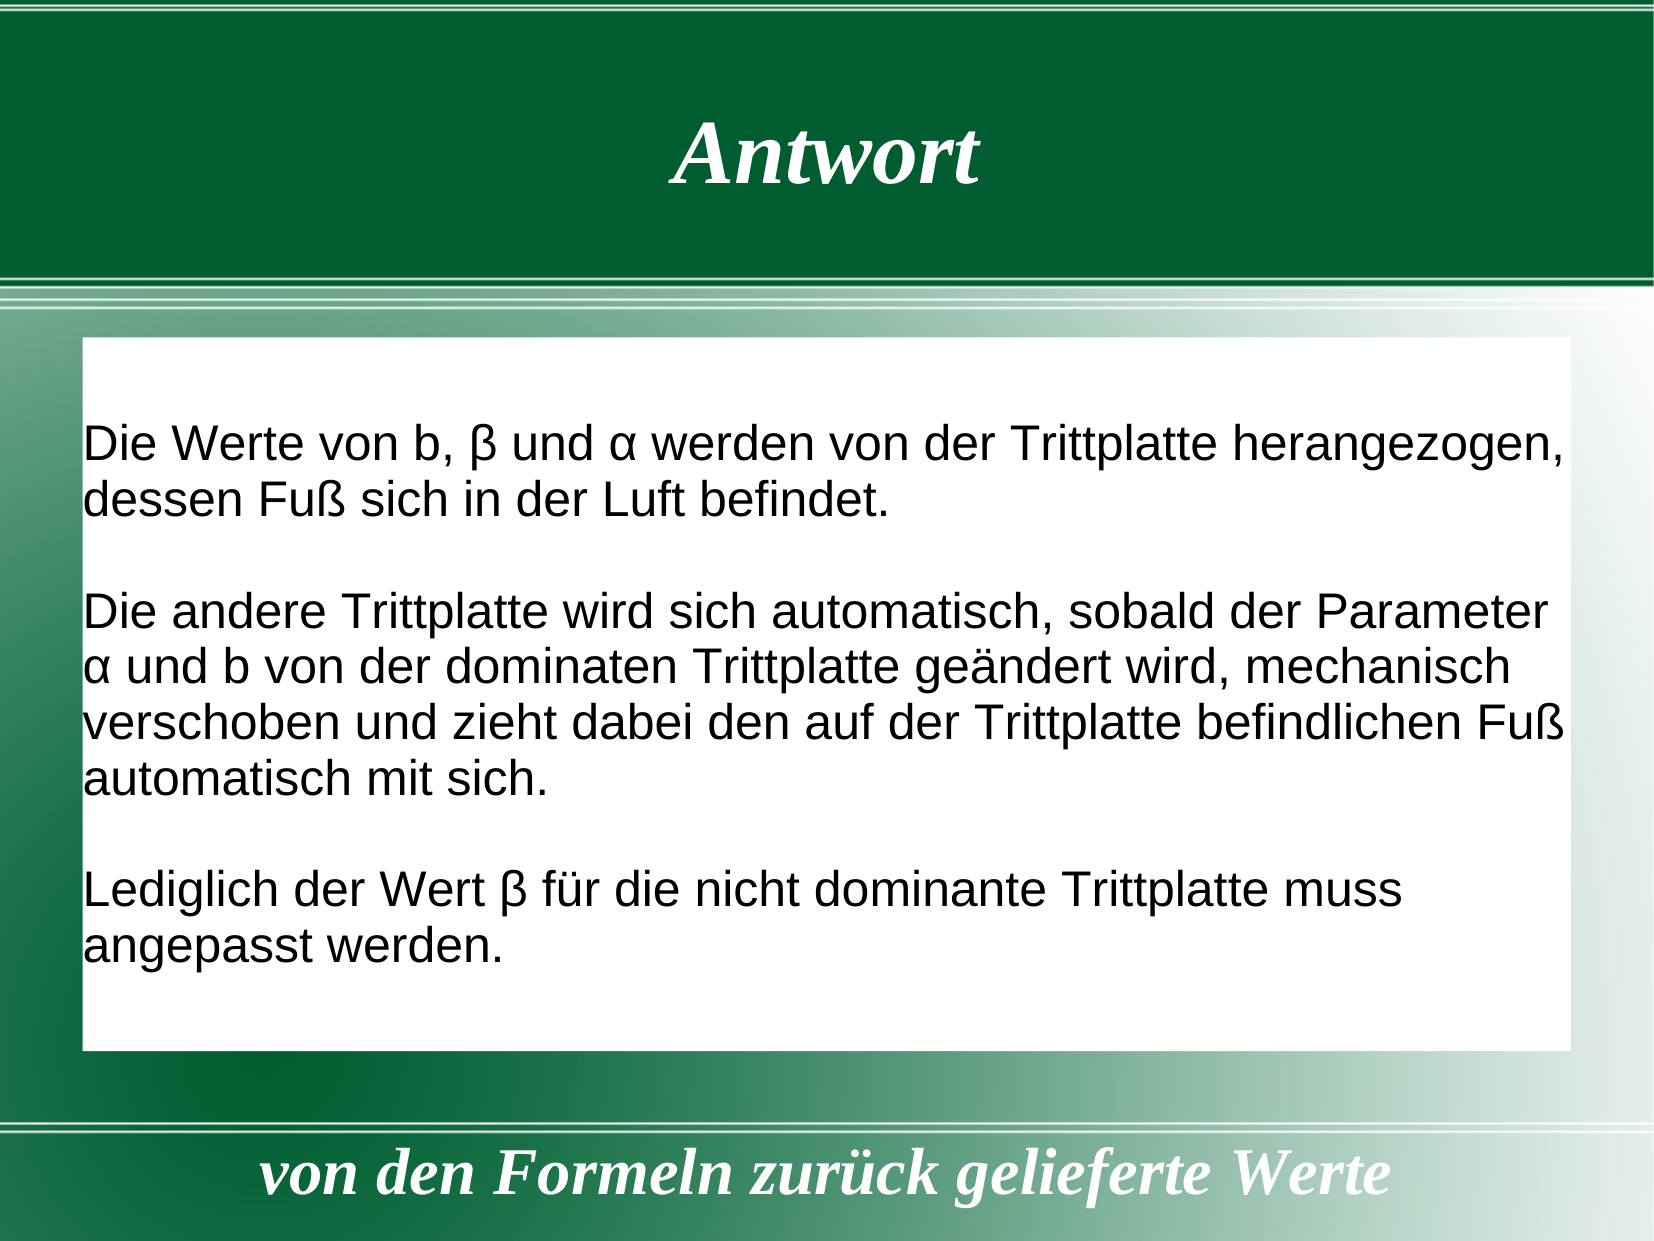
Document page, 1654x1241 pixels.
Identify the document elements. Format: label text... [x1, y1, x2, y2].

title Antwort [82, 49, 1571, 257]
title von den Formeln zurück gelieferte Werte [11, 1068, 1642, 1241]
subtitle Die Werte von b, β und α werden von der Trittplatte herangezogen, dessen Fuß sich in der Luft befindet. Die andere Trittplatte wird sich automatisch, sobald der Parameter α und b von der dominaten Trittplatte geändert wird, mechanisch verschoben und zieht dabei den auf der Trittplatte befindlichen Fuß automatisch mit sich. Lediglich der Wert β für die nicht dominante Trittplatte muss angepasst werden. [82, 337, 1571, 1052]
picture [0, 0, 1654, 1241]
